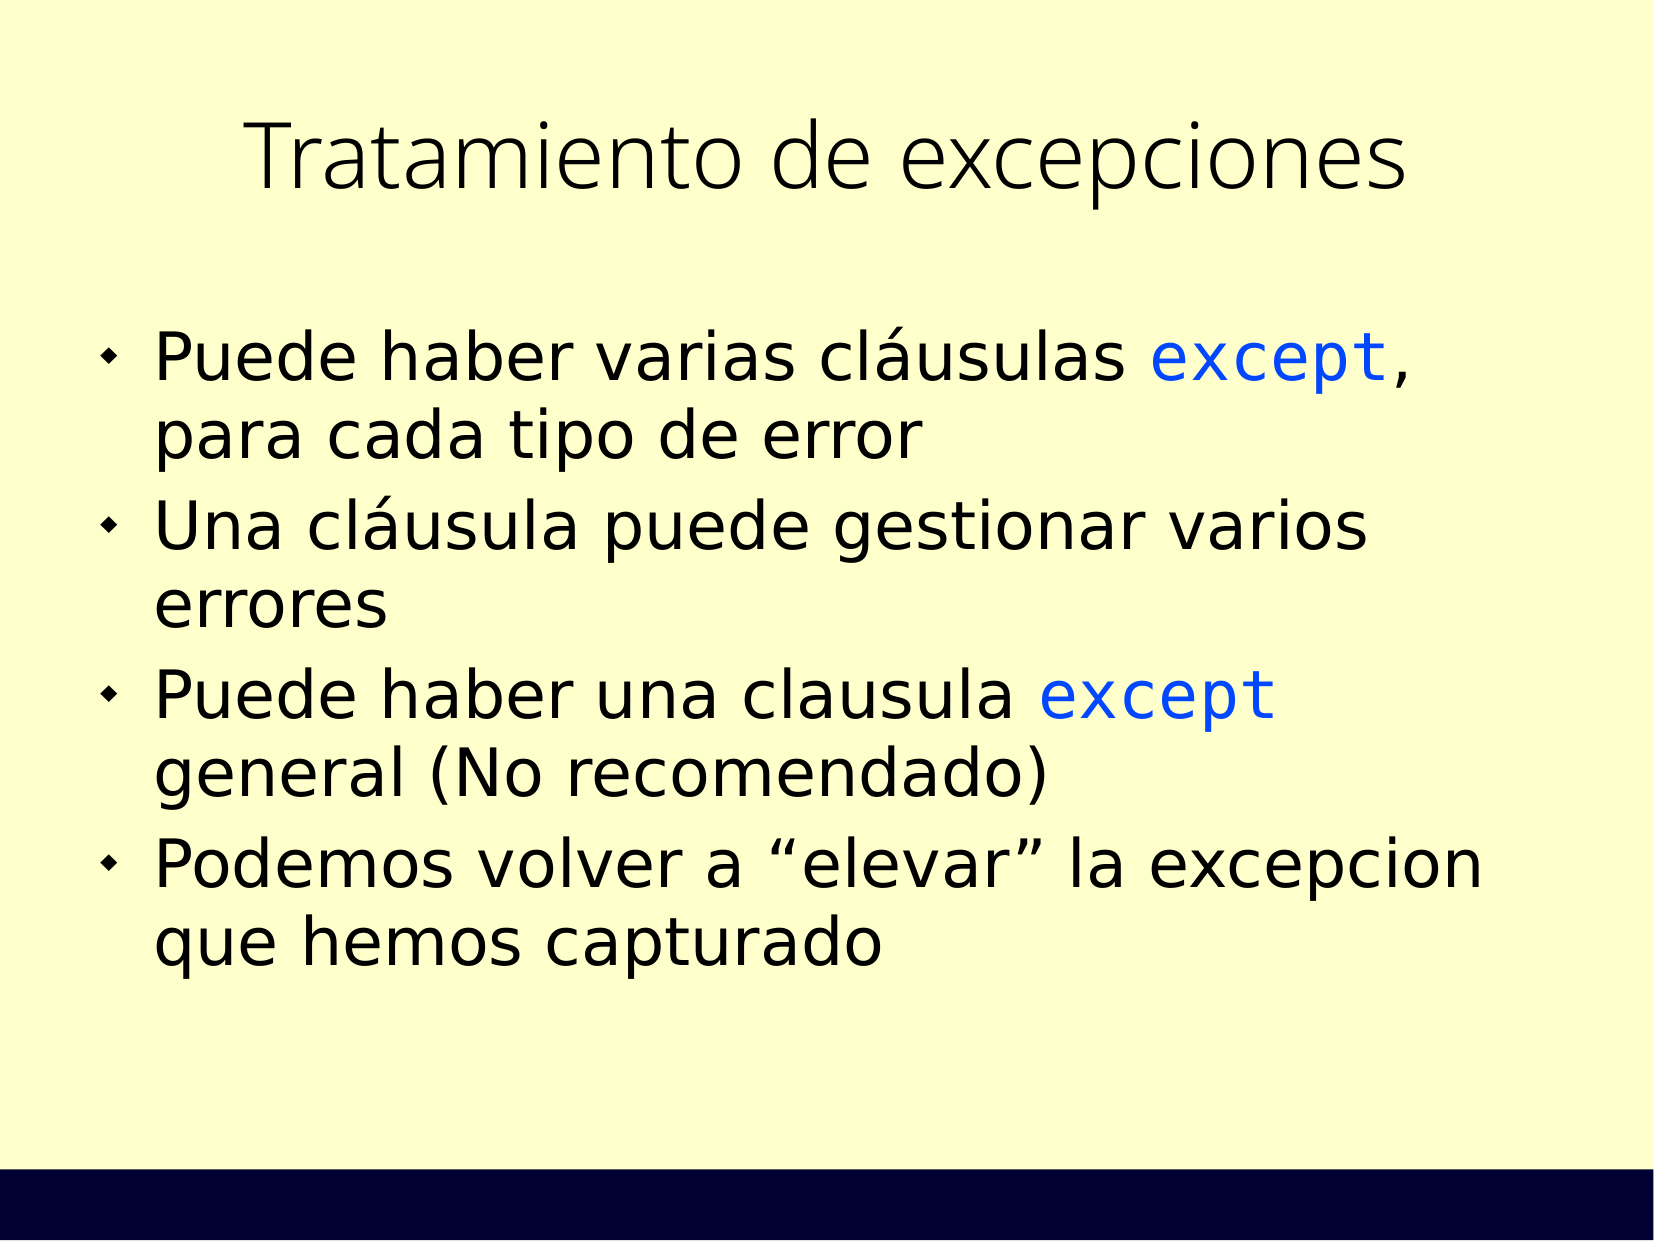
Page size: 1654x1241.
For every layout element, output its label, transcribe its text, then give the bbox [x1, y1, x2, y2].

list Puede haber varias cláusulas except, para cada tipo de error Una cláusula puede gestionar varios errores Puede haber una clausula except general (No recomendado) Podemos volver a “elevar” la excepcion que hemos capturado [82, 290, 1538, 1010]
title Tratamiento de excepciones [82, 49, 1571, 257]
